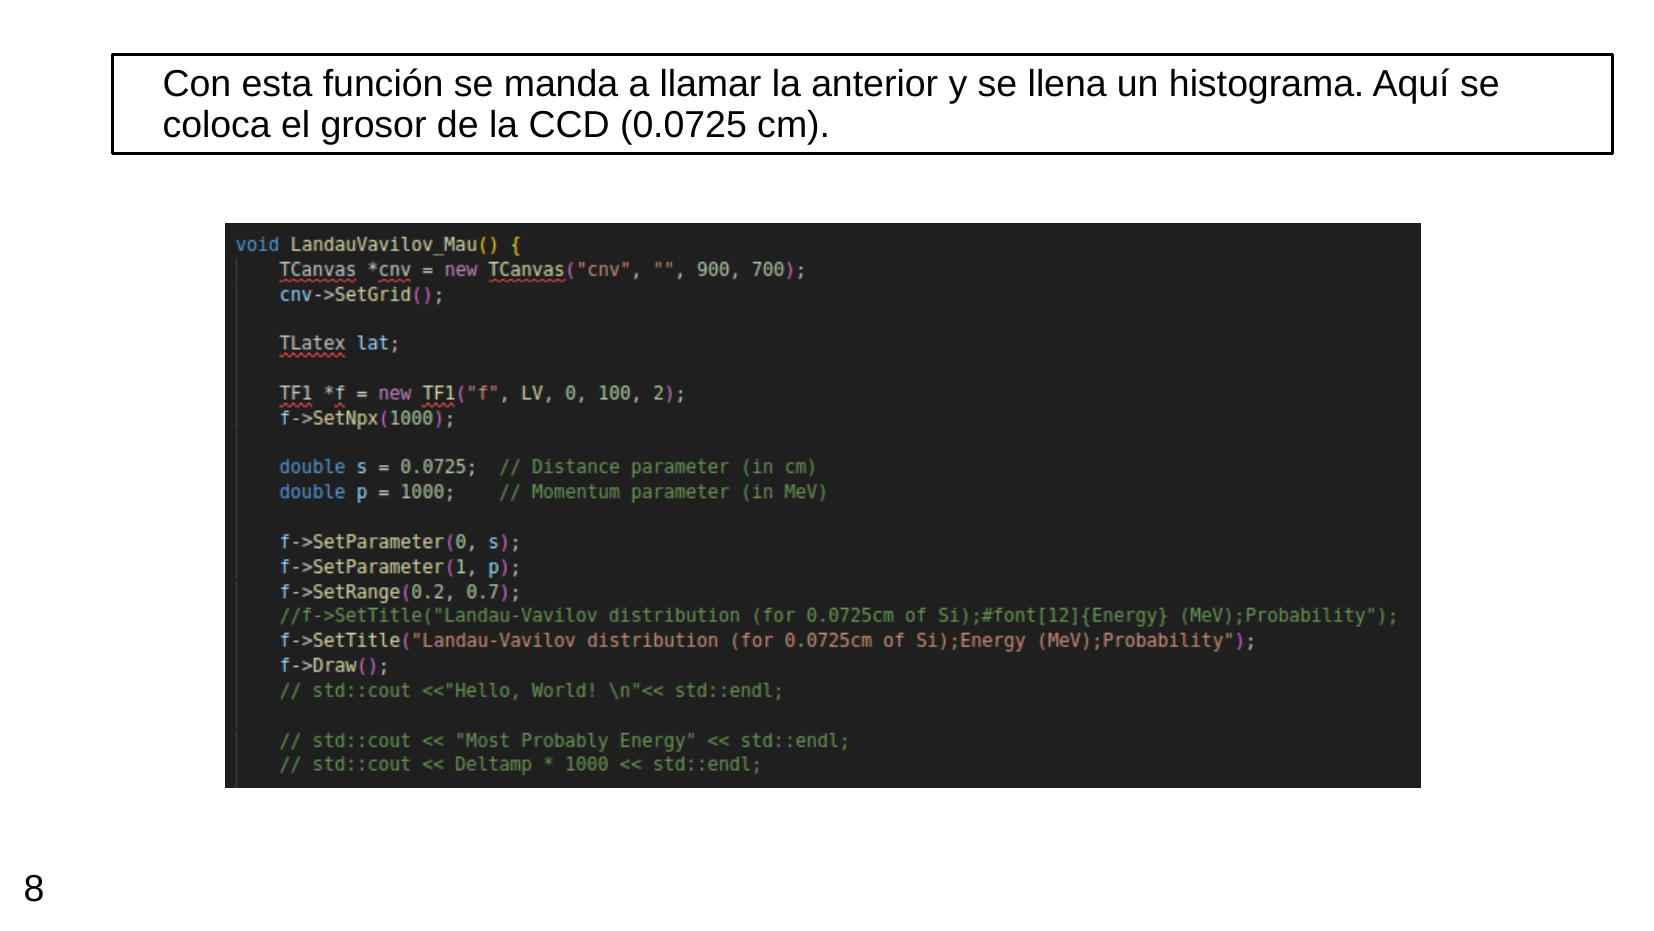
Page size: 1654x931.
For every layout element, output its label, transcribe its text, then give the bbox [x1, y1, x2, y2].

text_box <number> [8, 860, 638, 931]
picture [225, 223, 1421, 788]
text_box Con esta función se manda a llamar la anterior y se llena un histograma. Aquí se coloca el grosor de la CCD (0.0725 cm). [112, 54, 1613, 154]
